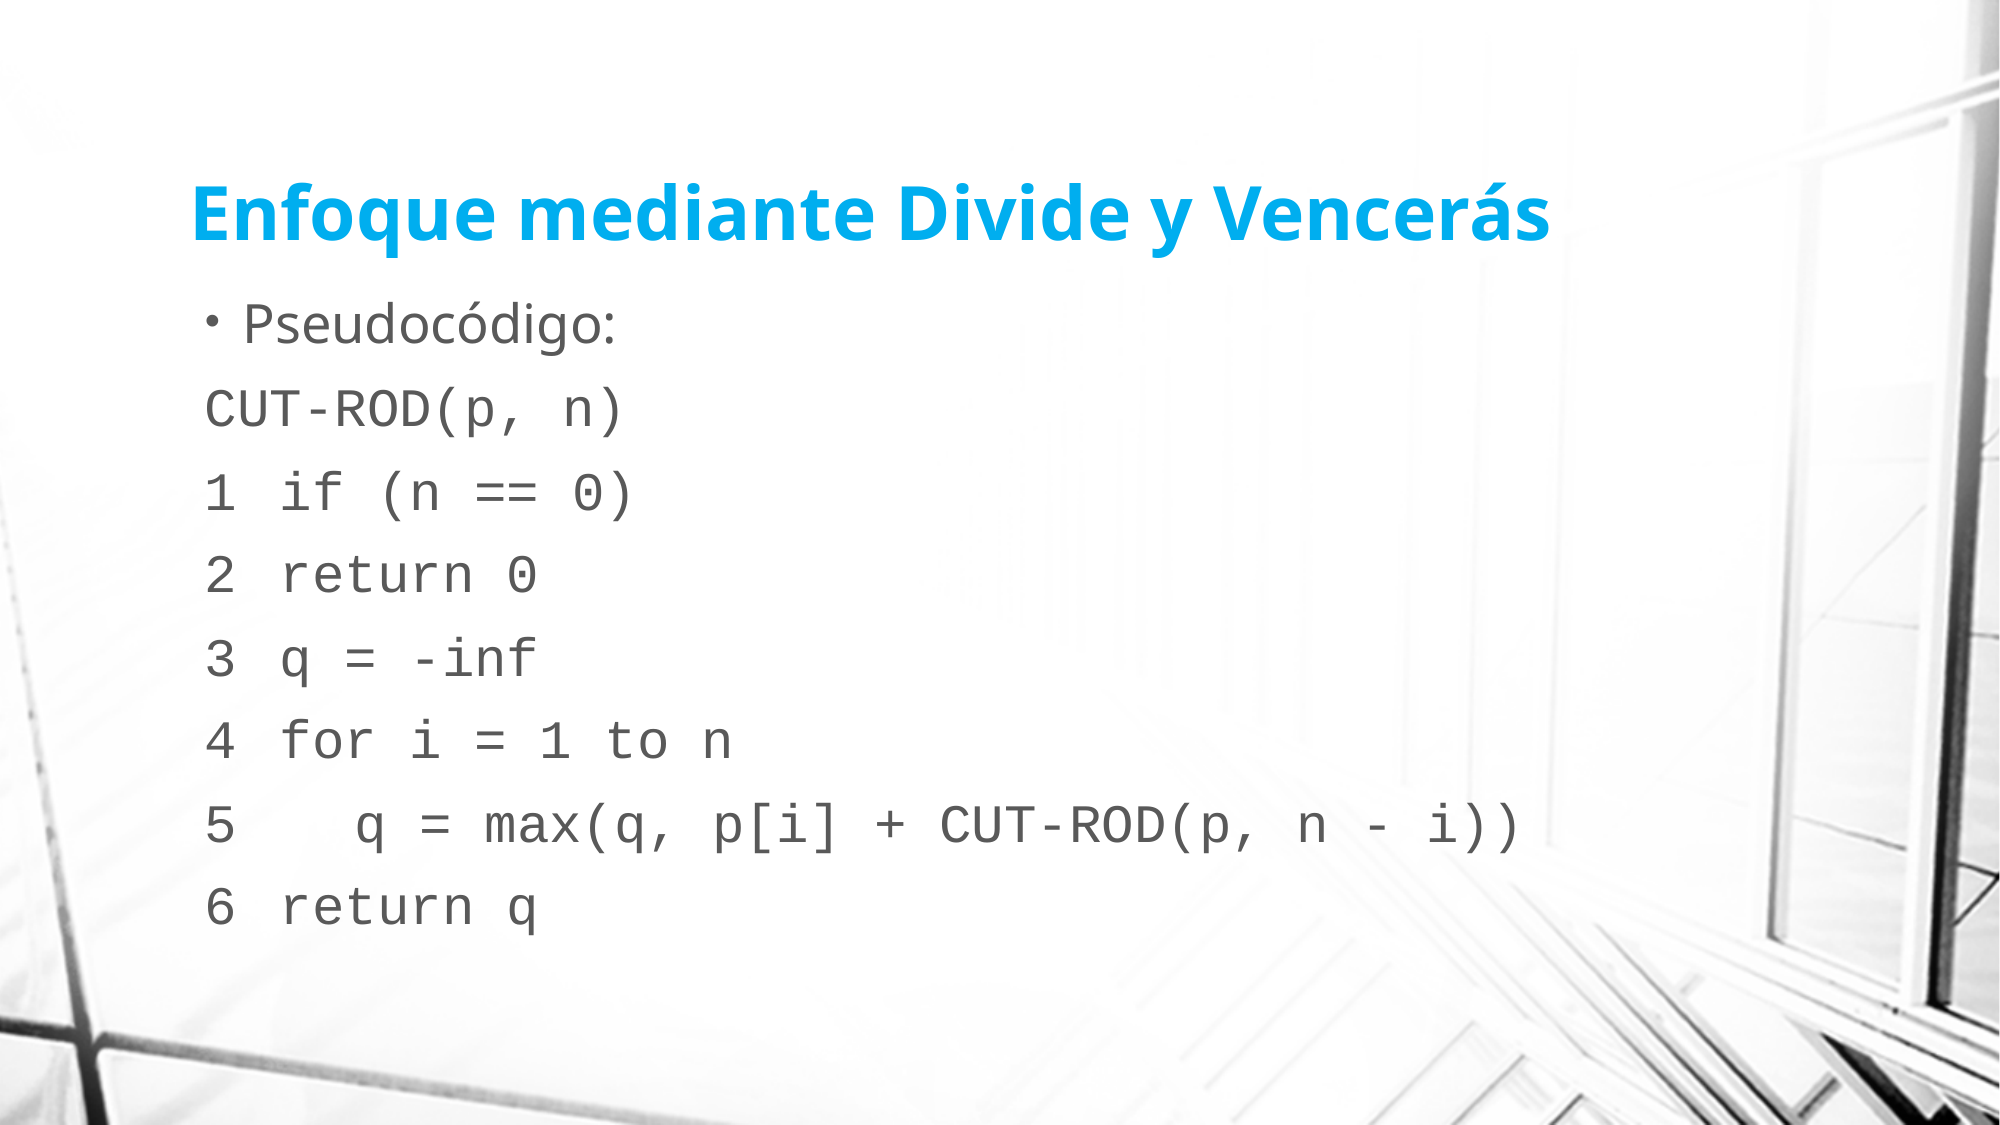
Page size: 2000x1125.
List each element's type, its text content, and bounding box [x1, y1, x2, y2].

list Pseudocódigo: CUT-ROD(p, n) 1 if (n == 0) 2 return 0 3 q = -inf 4 for i = 1 to n 5 q = max(q, p[i] + CUT-ROD(p, n - i)) 6 return q [174, 299, 1717, 988]
title Enfoque mediante Divide y Vencerás [174, 87, 1600, 263]
